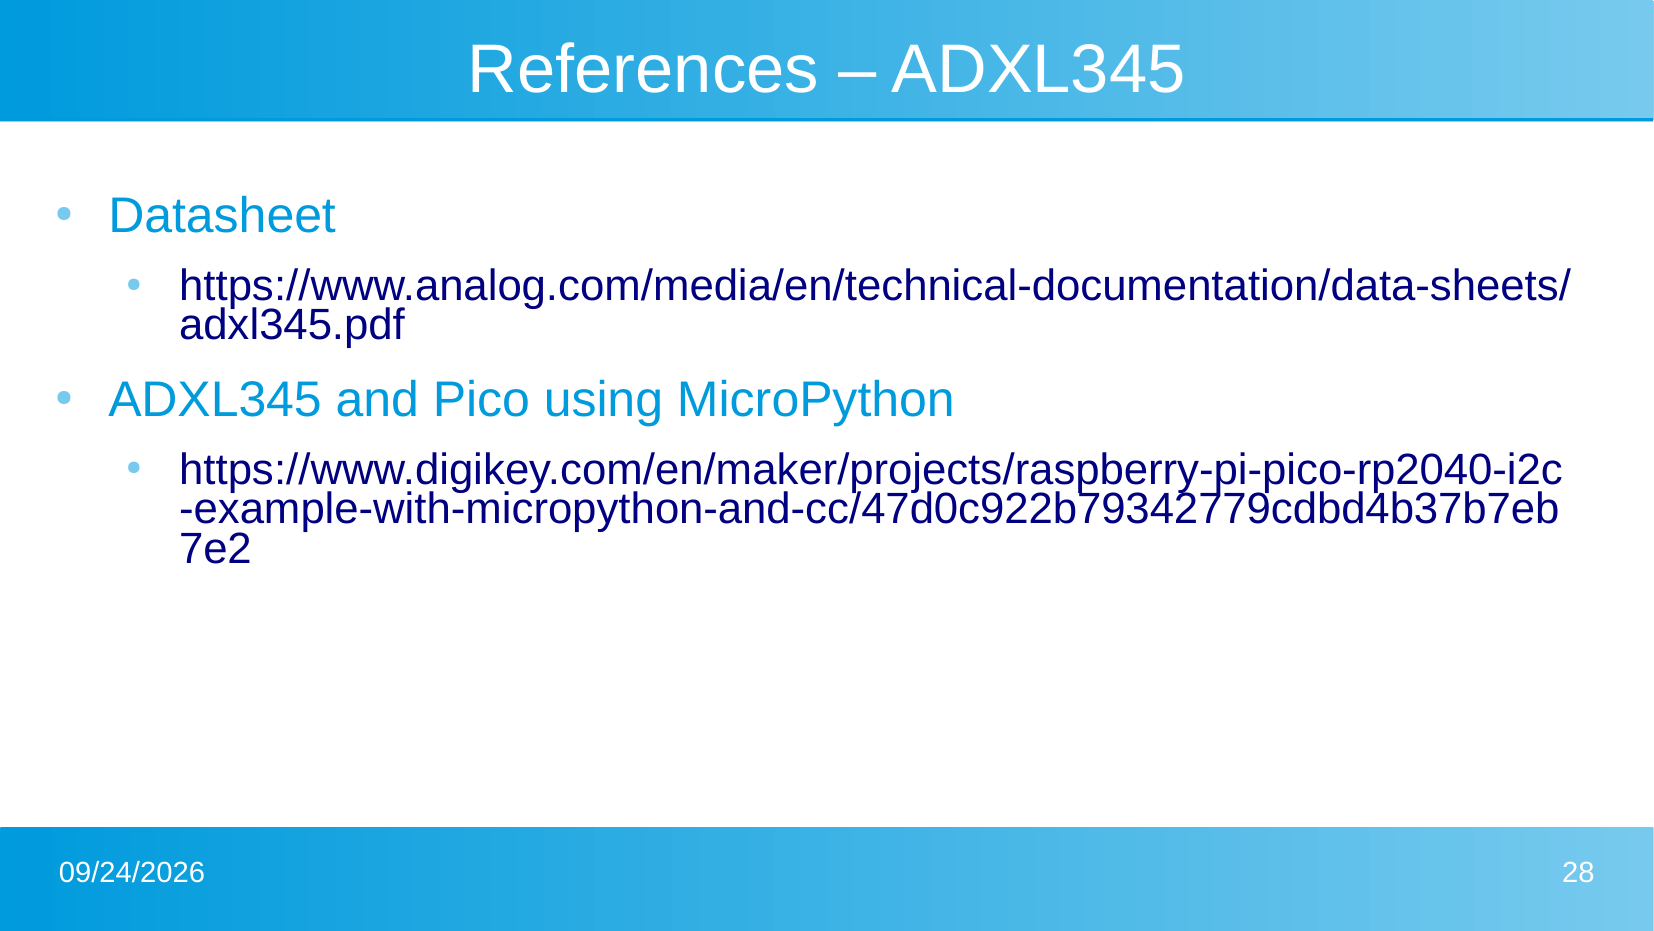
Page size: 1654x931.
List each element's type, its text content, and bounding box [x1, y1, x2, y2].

list Datasheet https://www.analog.com/media/en/technical-documentation/data-sheets/adxl345.pdf ADXL345 and Pico using MicroPython https://www.digikey.com/en/maker/projects/raspberry-pi-pico-rp2040-i2c-example-with-micropython-and-cc/47d0c922b79342779cdbd4b37b7eb7e2 [37, 187, 1573, 779]
title References – ADXL345 [59, 29, 1595, 108]
